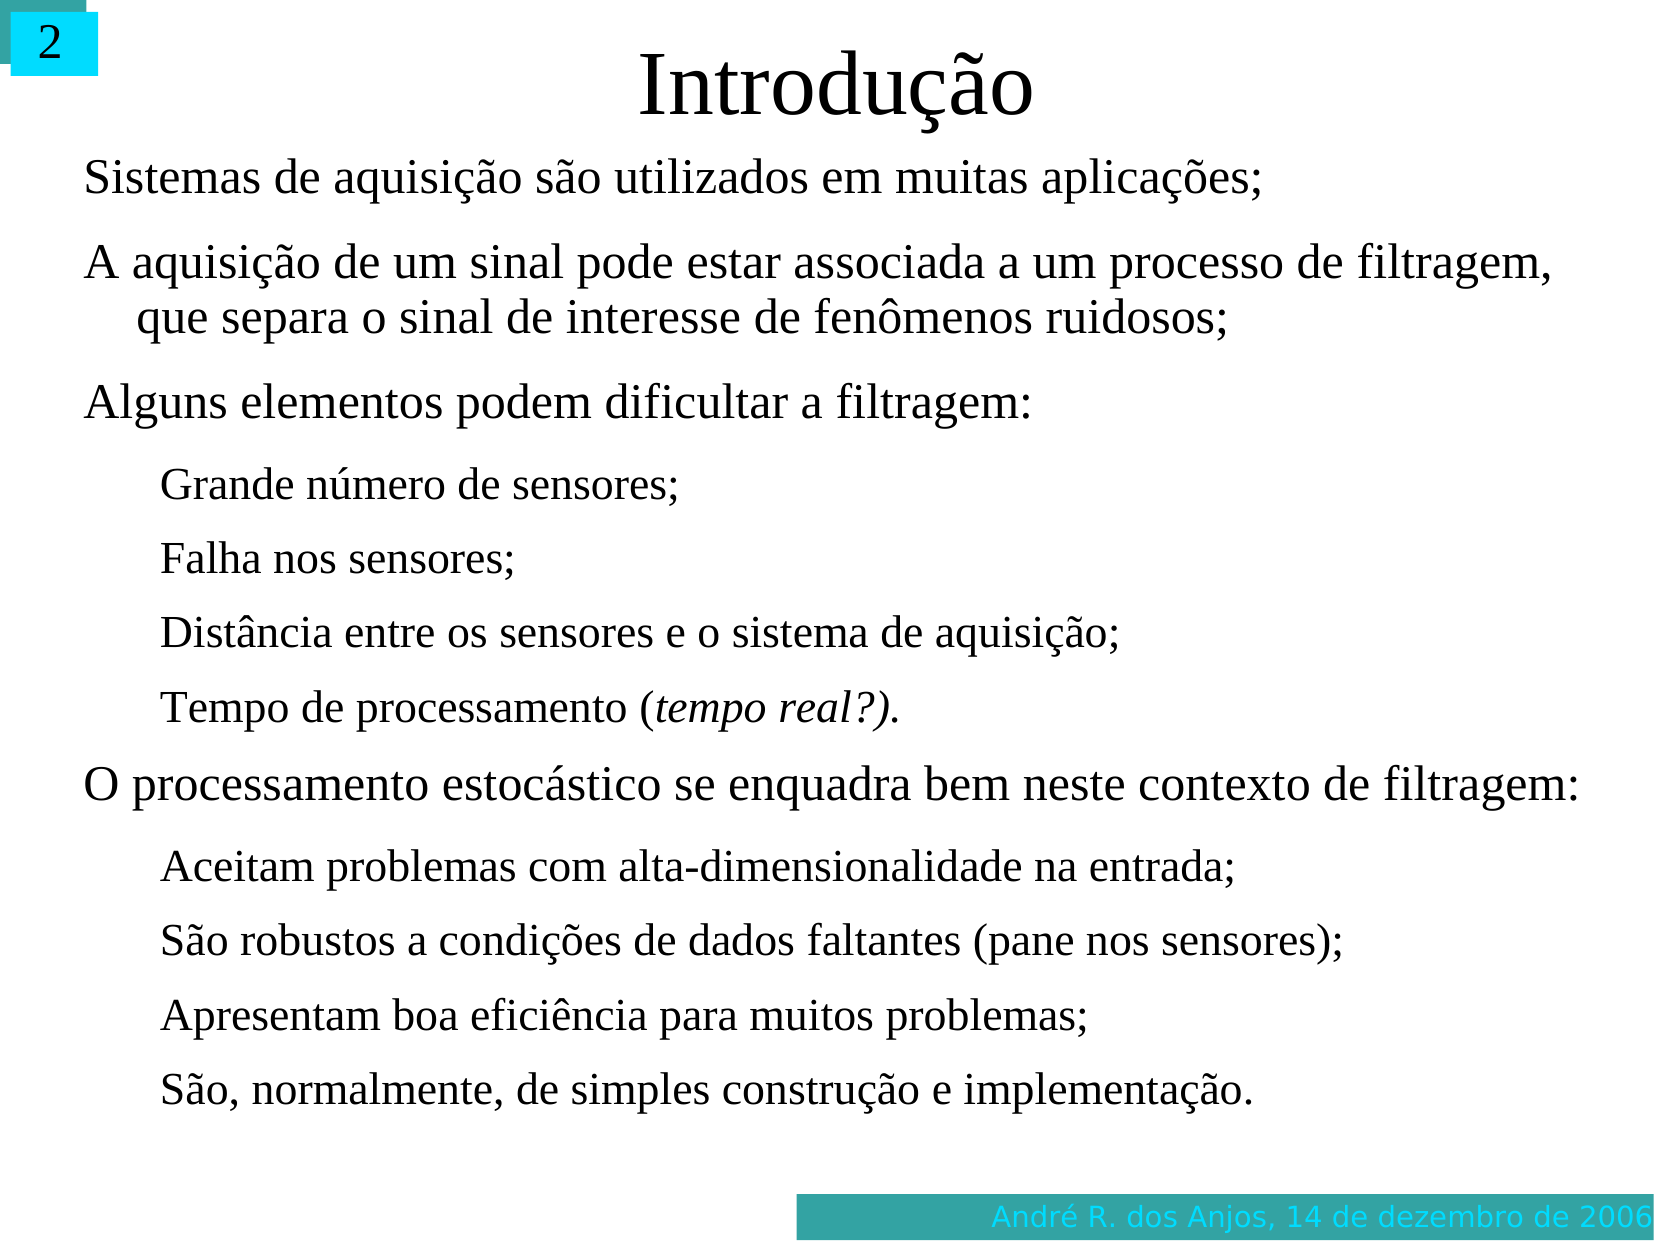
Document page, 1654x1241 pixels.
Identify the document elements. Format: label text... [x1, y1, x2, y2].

list Sistemas de aquisição são utilizados em muitas aplicações; A aquisição de um sinal pode estar associada a um processo de filtragem, que separa o sinal de interesse de fenômenos ruidosos; Alguns elementos podem dificultar a filtragem: Grande número de sensores; Falha nos sensores; Distância entre os sensores e o sistema de aquisição; Tempo de processamento (tempo real?). O processamento estocástico se enquadra bem neste contexto de filtragem: Aceitam problemas com alta-dimensionalidade na entrada; São robustos a condições de dados faltantes (pane nos sensores); Apresentam boa eficiência para muitos problemas; São, normalmente, de simples construção e implementação. [65, 148, 1593, 1182]
title Introdução [130, 32, 1543, 136]
